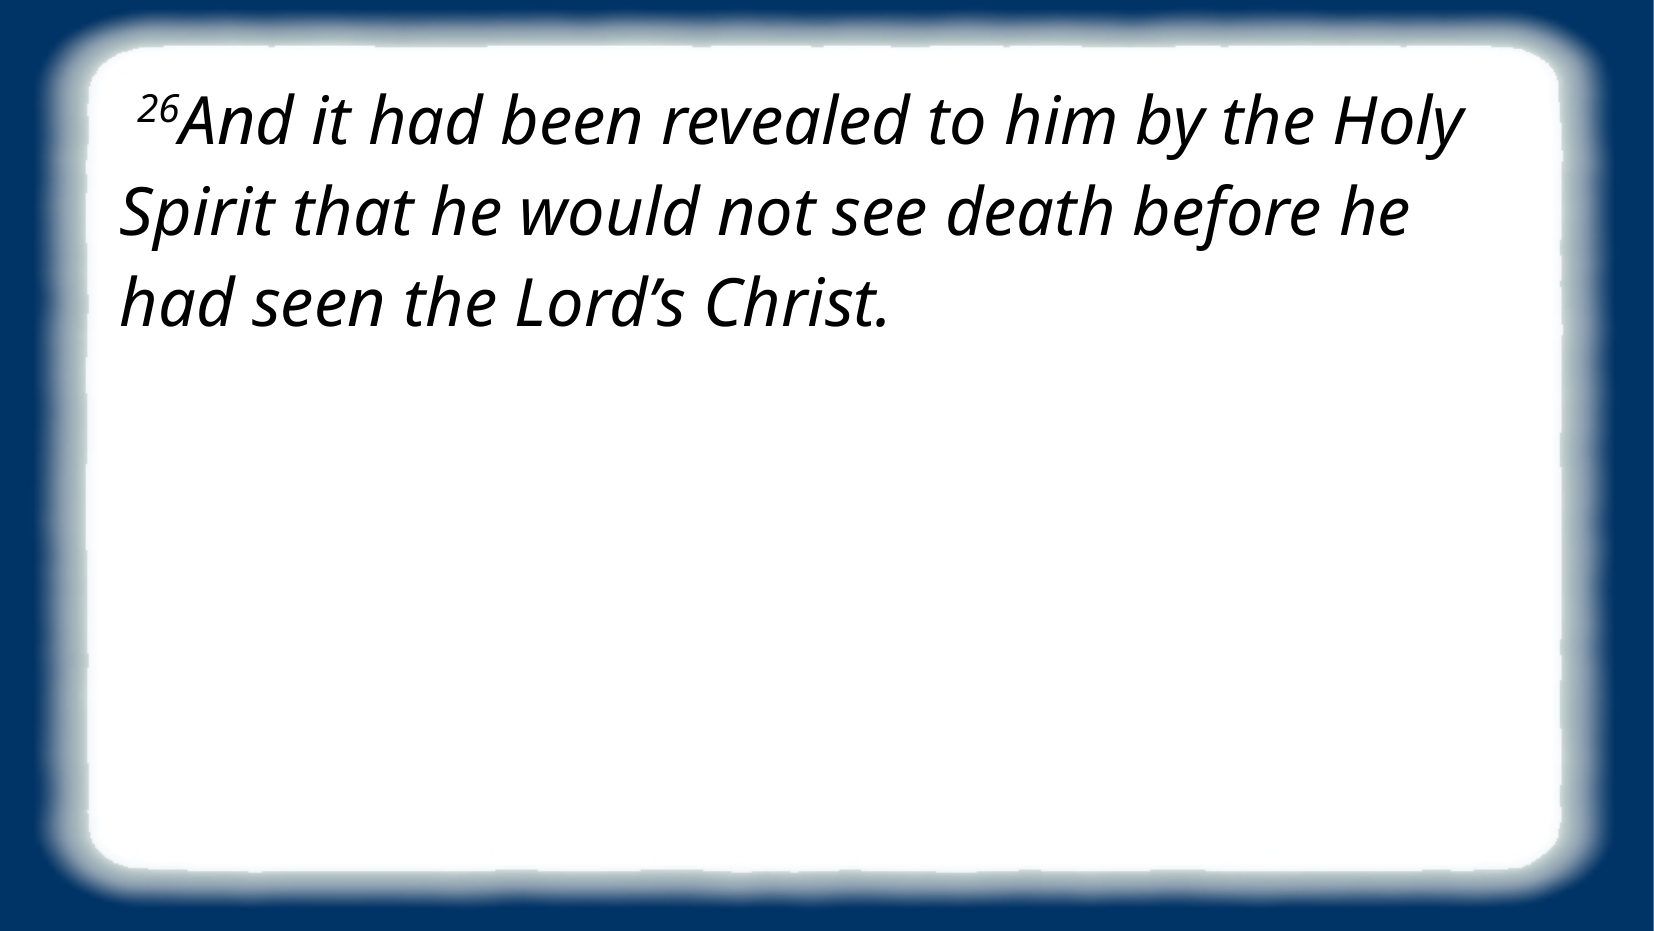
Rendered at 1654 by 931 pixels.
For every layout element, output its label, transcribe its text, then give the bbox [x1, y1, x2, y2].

picture [0, 0, 1654, 931]
text_box 26And it had been revealed to him by the Holy Spirit that he would not see death before he had seen the Lord’s Christ. [105, 66, 1531, 376]
